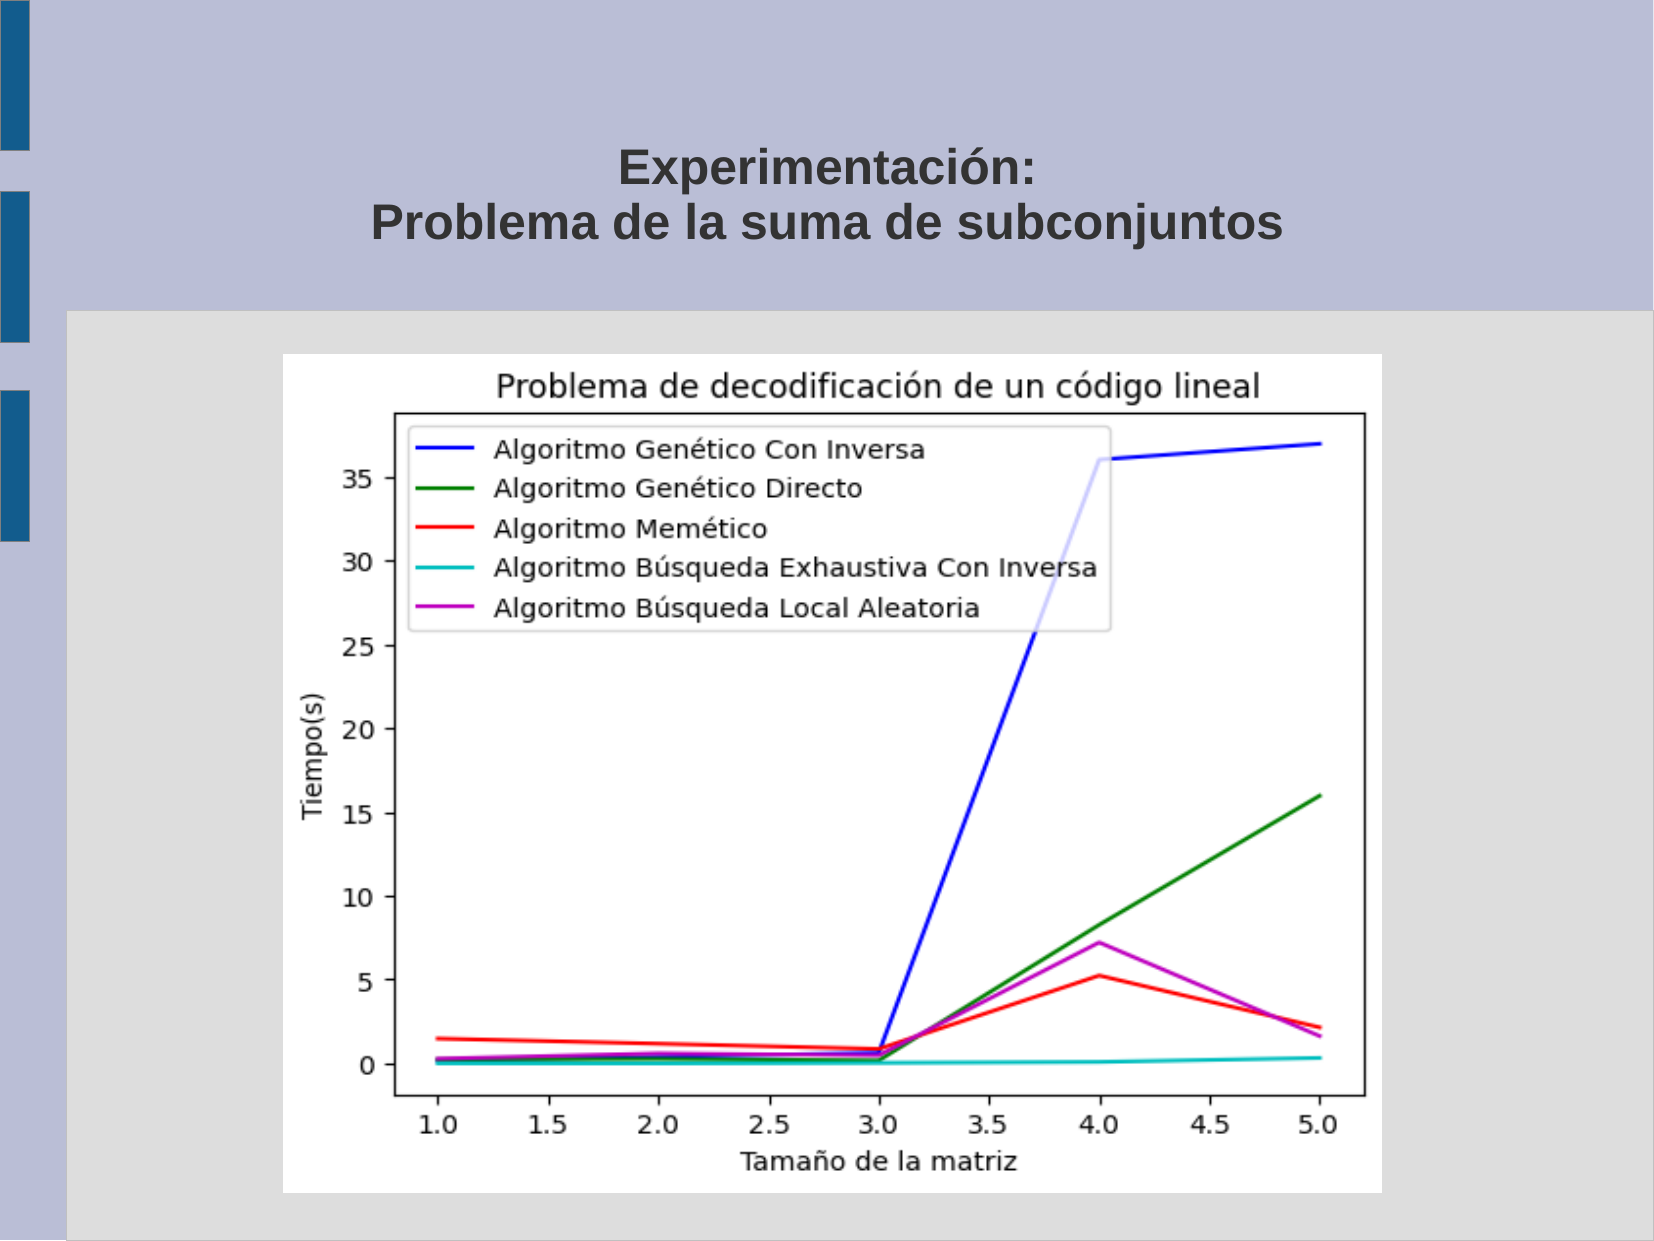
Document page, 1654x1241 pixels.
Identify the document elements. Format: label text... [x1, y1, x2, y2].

picture [283, 354, 1382, 1193]
title Experimentación: Problema de la suma de subconjuntos [121, 91, 1534, 299]
